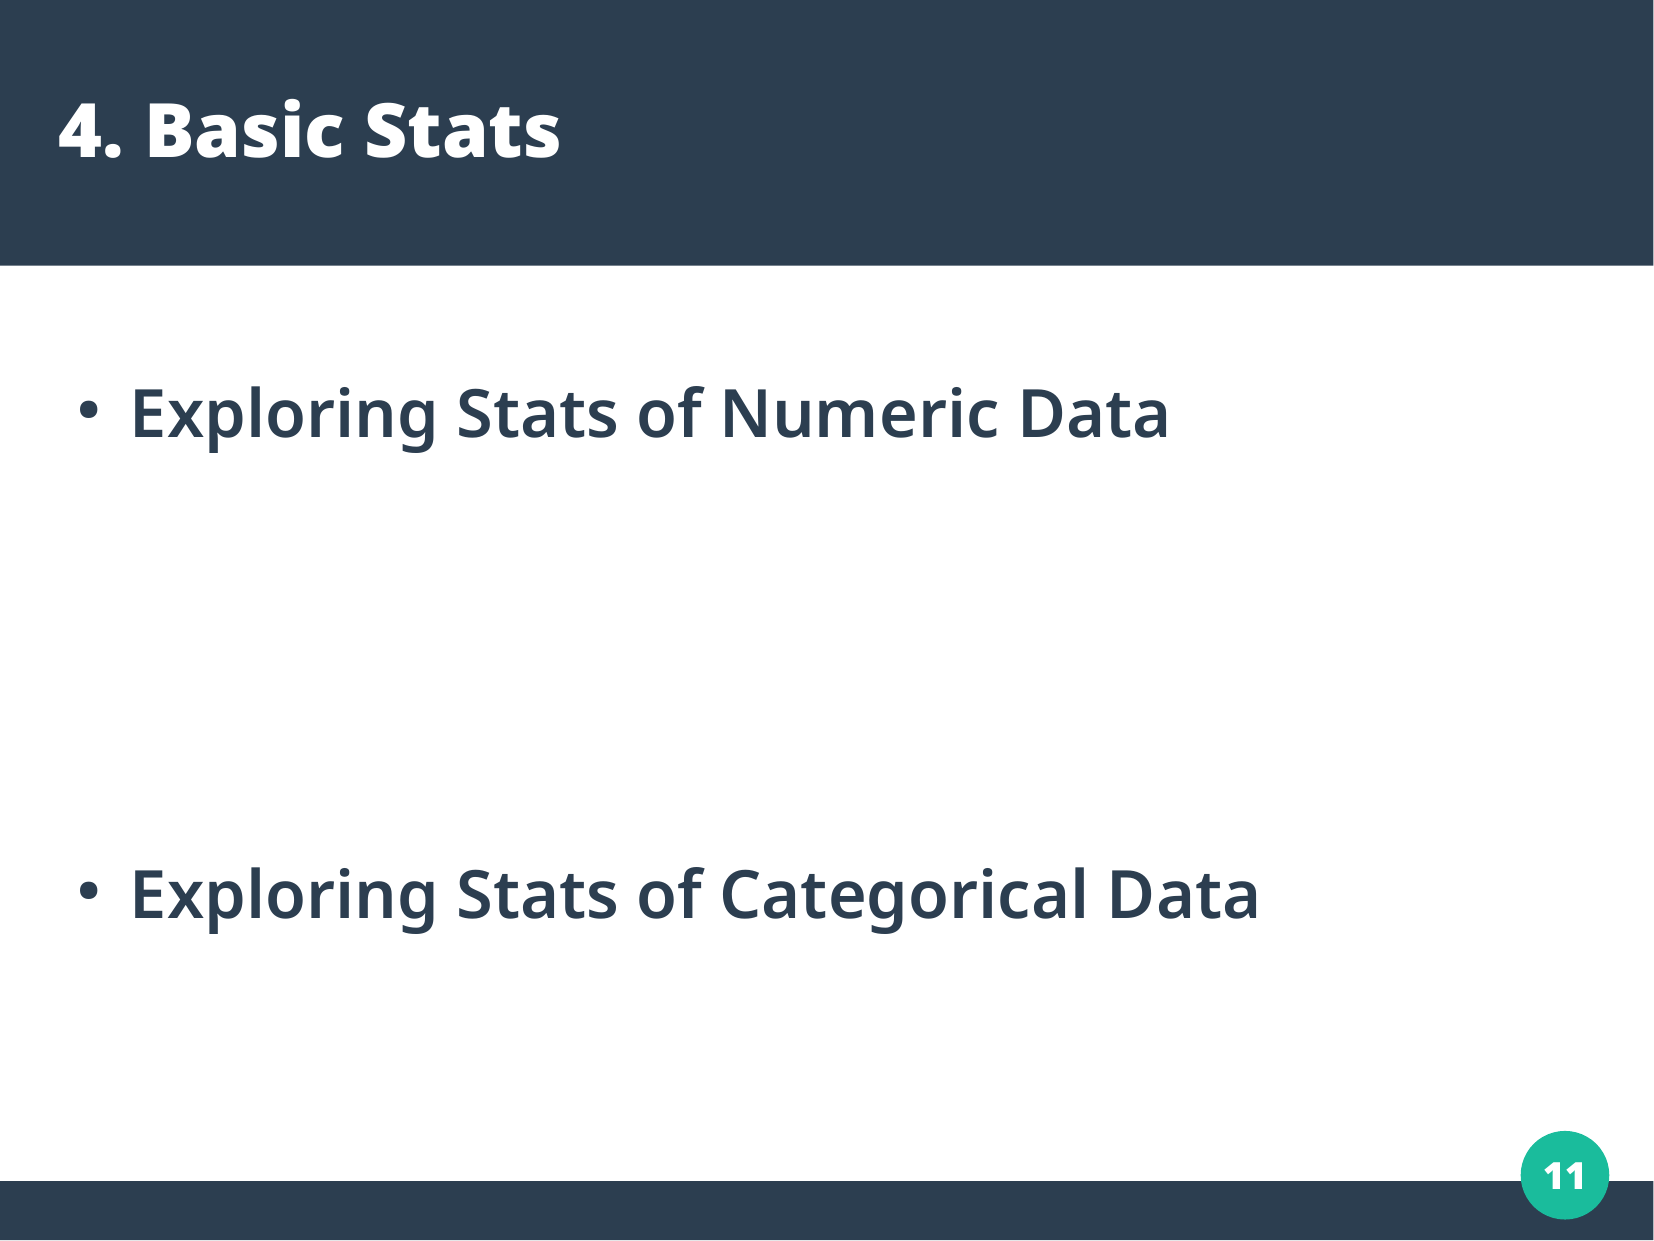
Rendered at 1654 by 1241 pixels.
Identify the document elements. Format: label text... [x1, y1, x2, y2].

title 4. Basic Stats [59, 49, 1595, 207]
list Exploring Stats of Numeric Data Exploring Stats of Categorical Data [59, 366, 1595, 1193]
